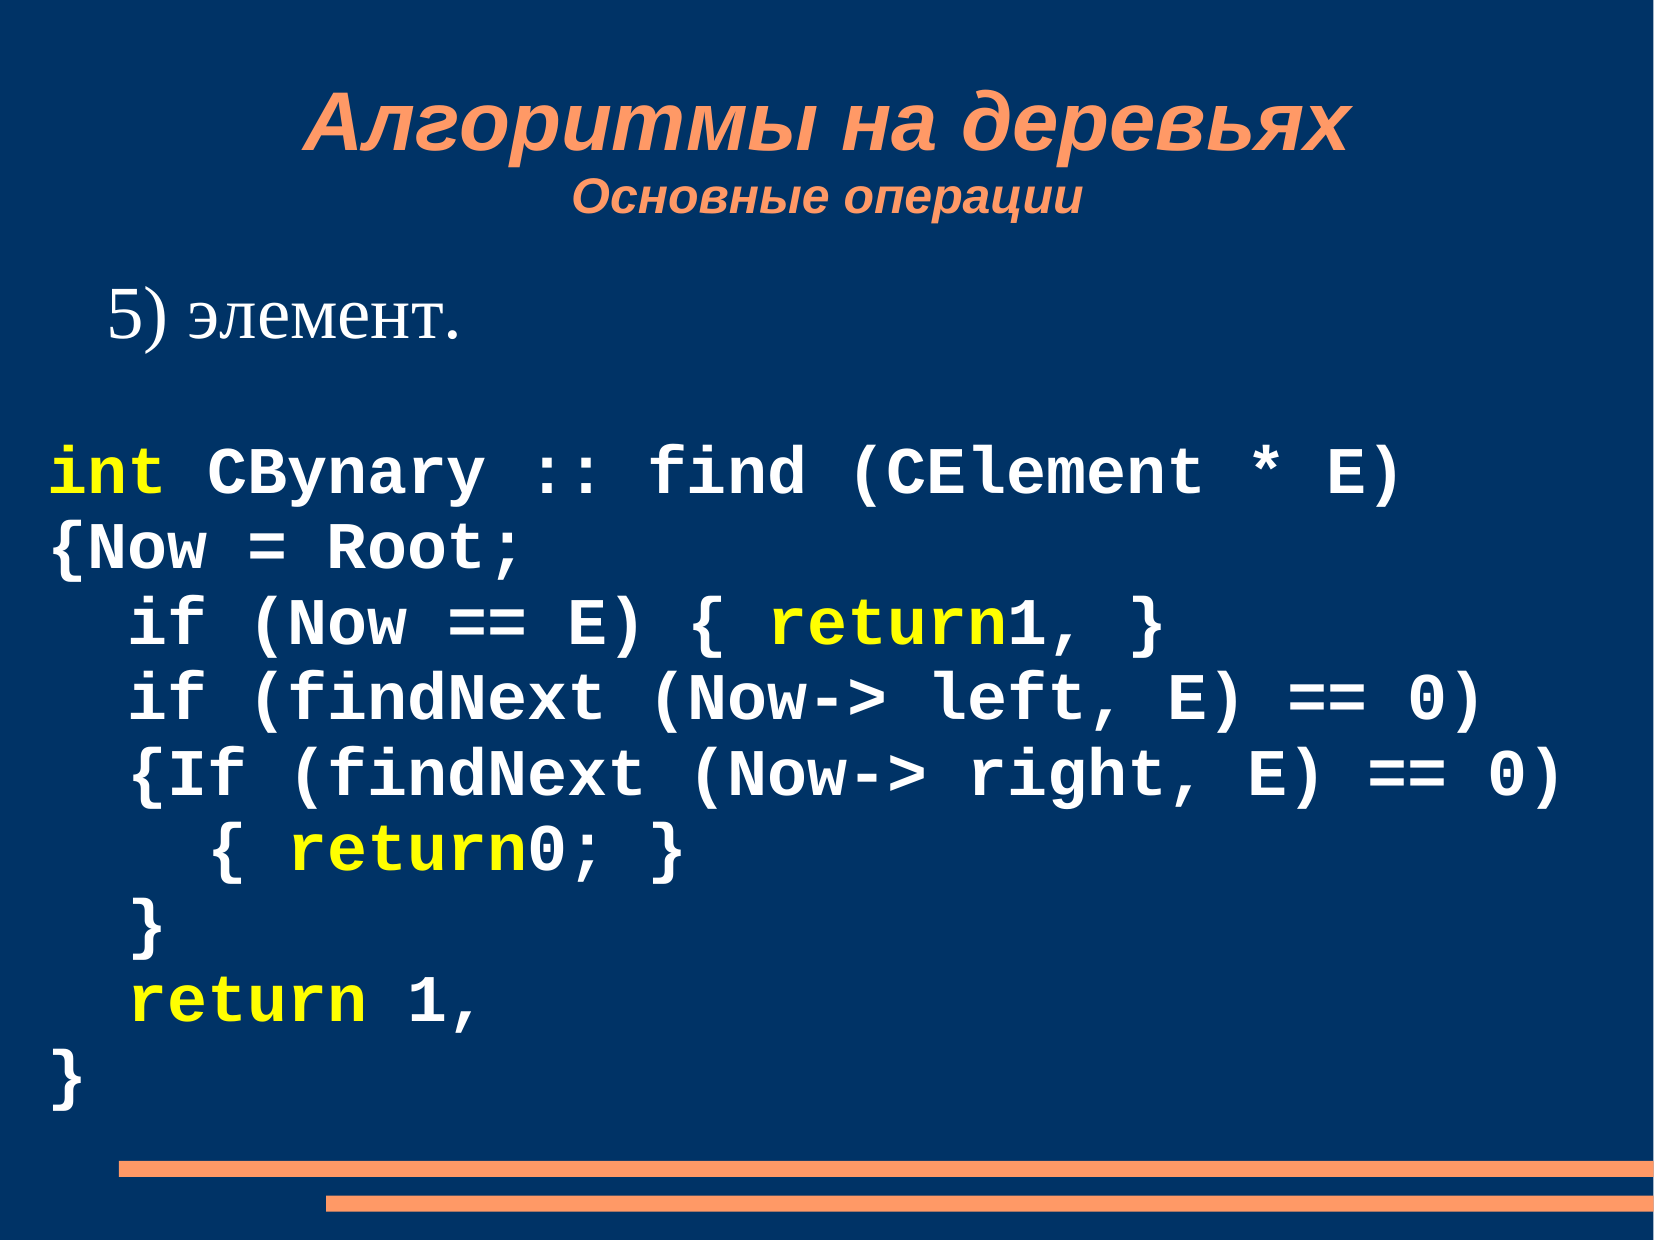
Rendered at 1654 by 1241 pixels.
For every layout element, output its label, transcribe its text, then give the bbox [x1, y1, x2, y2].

subtitle 5) элемент. int CBynary :: find (CElement * E) {Now = Root; if (Now == E) { return1, } if (findNext (Now-> left, E) == 0) {If (findNext (Now-> right, E) == 0) { return0; } } return 1, } [47, 271, 1607, 1118]
title Алгоритмы на деревьях Основные операции [121, 46, 1534, 254]
